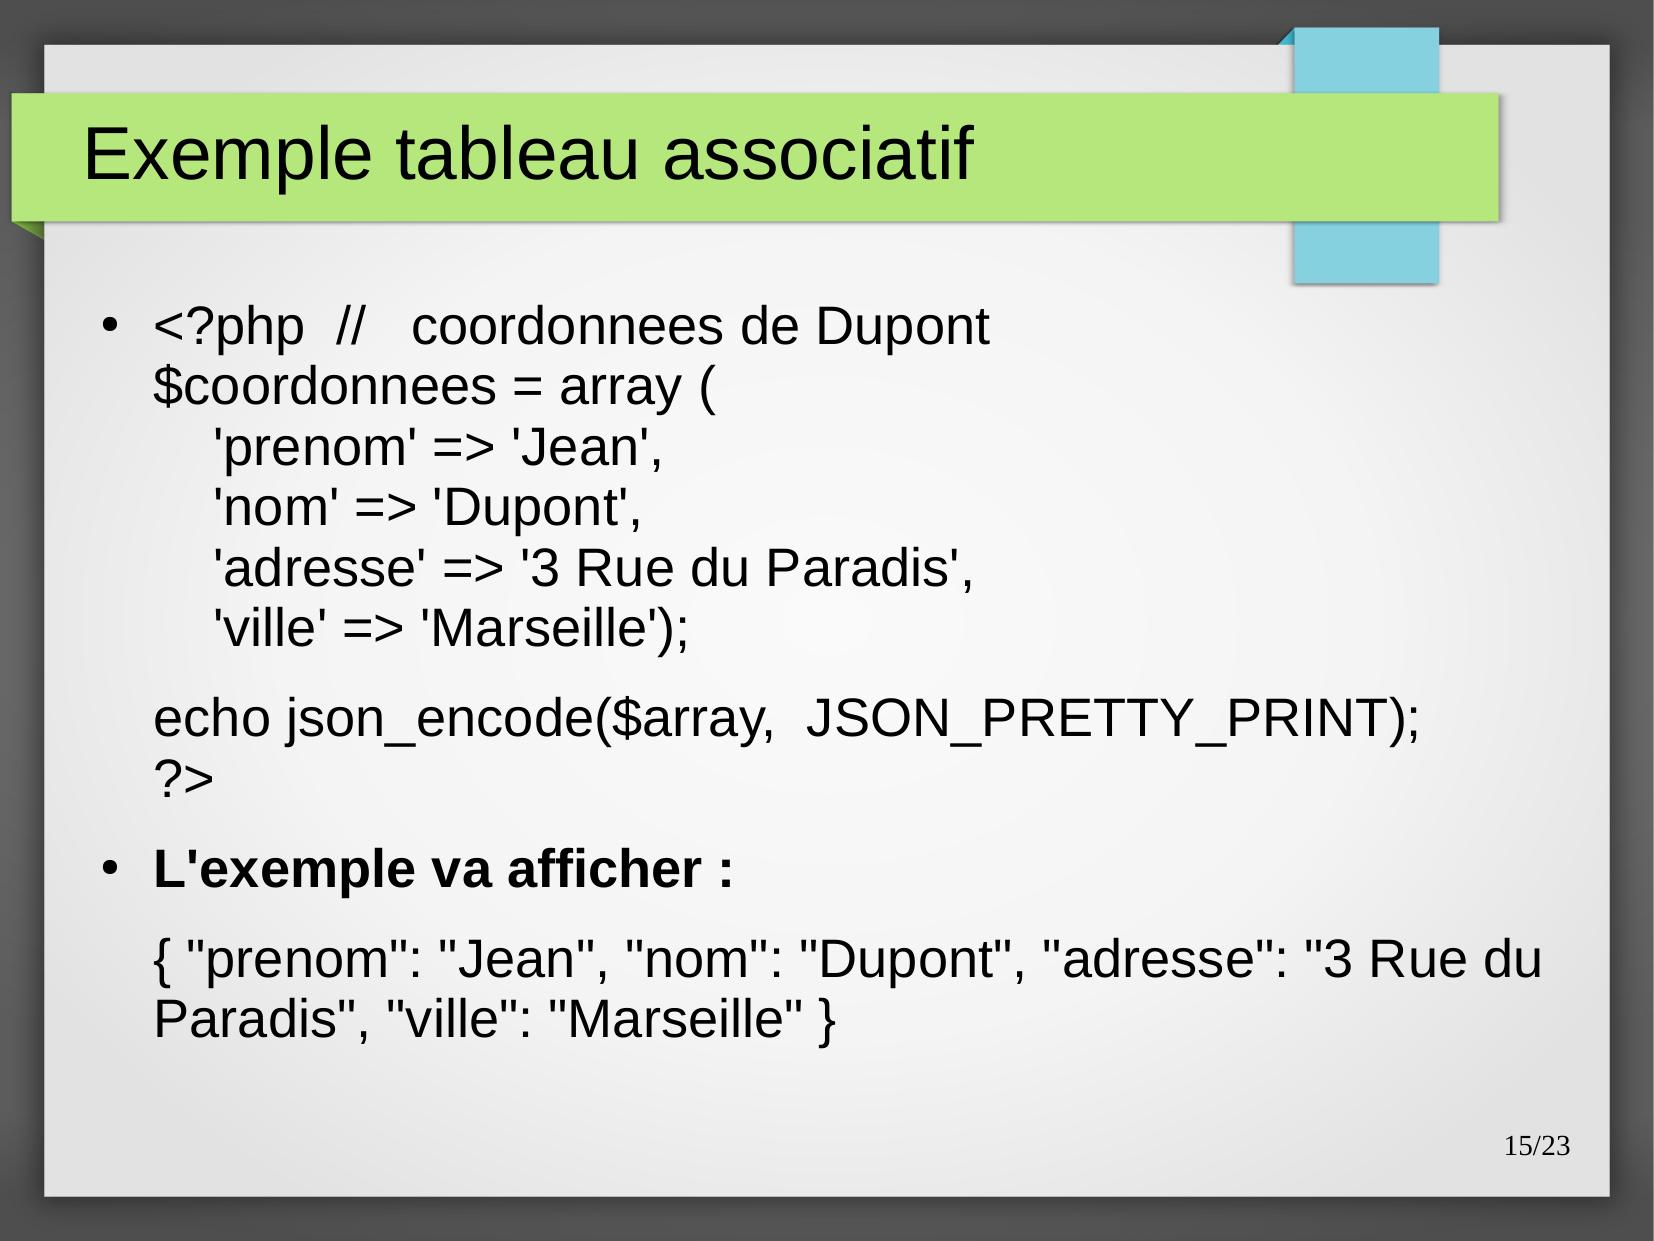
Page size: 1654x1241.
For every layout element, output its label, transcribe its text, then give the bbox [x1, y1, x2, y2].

list <?php // coordonnees de Dupont $coordonnees = array ( 'prenom' => 'Jean', 'nom' => 'Dupont', 'adresse' => '3 Rue du Paradis', 'ville' => 'Marseille'); echo json_encode($array, JSON_PRETTY_PRINT); ?> L'exemple va afficher : { "prenom": "Jean", "nom": "Dupont", "adresse": "3 Rue du Paradis", "ville": "Marseille" } [82, 295, 1571, 1152]
title Exemple tableau associatif [82, 94, 1264, 213]
picture [0, 0, 1654, 1241]
